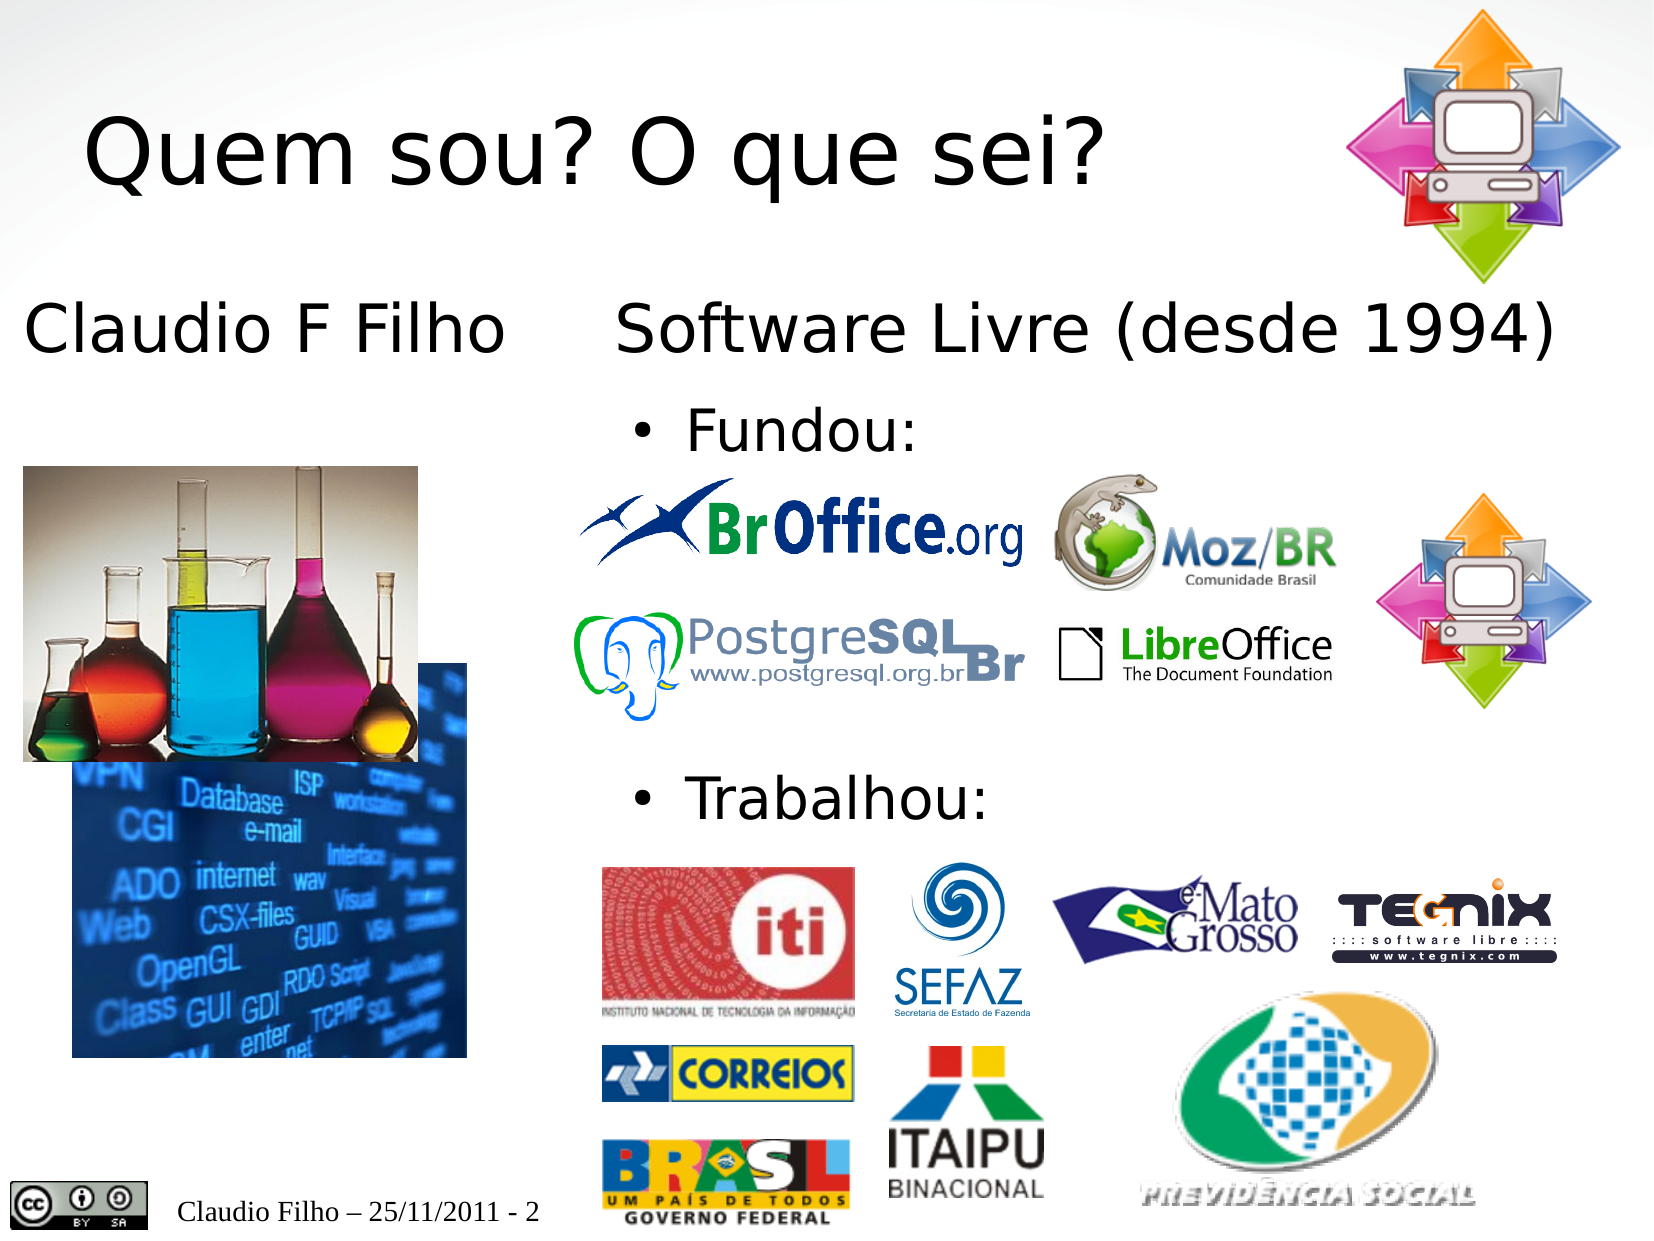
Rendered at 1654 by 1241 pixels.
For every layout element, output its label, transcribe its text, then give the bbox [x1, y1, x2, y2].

title Quem sou? O que sei? [82, 49, 1300, 257]
picture [1332, 878, 1557, 963]
picture [602, 1045, 855, 1102]
picture [1051, 618, 1339, 688]
picture [578, 478, 1022, 567]
picture [889, 1046, 1044, 1198]
picture [23, 466, 467, 1058]
picture [894, 862, 1030, 1016]
list Claudio F Filho [23, 290, 614, 1109]
picture [574, 612, 1025, 721]
picture [1376, 493, 1592, 709]
list Software Livre (desde 1994) Fundou: Trabalhou: [614, 290, 1625, 1109]
picture [1139, 990, 1473, 1203]
picture [602, 867, 855, 1019]
picture [602, 1139, 855, 1227]
picture [0, 0, 1654, 325]
picture [10, 1181, 148, 1230]
picture [1052, 472, 1339, 591]
picture [1052, 874, 1298, 966]
